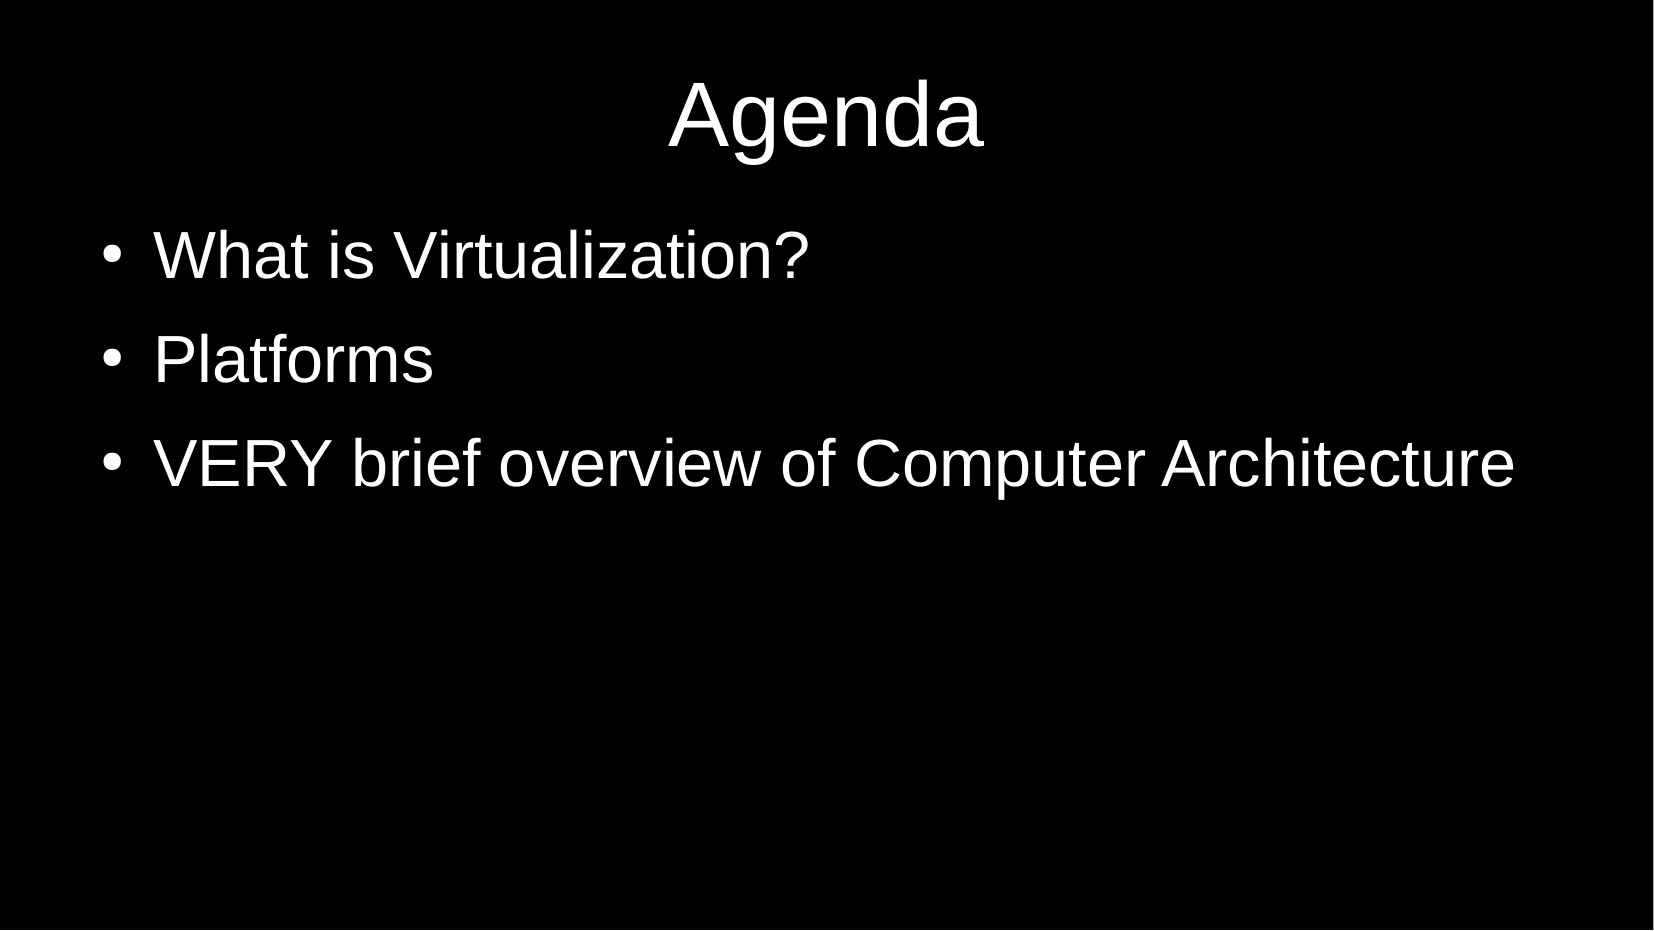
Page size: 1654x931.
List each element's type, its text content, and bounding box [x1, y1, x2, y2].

list What is Virtualization? Platforms VERY brief overview of Computer Architecture [82, 217, 1571, 901]
title Agenda [82, 37, 1571, 193]
